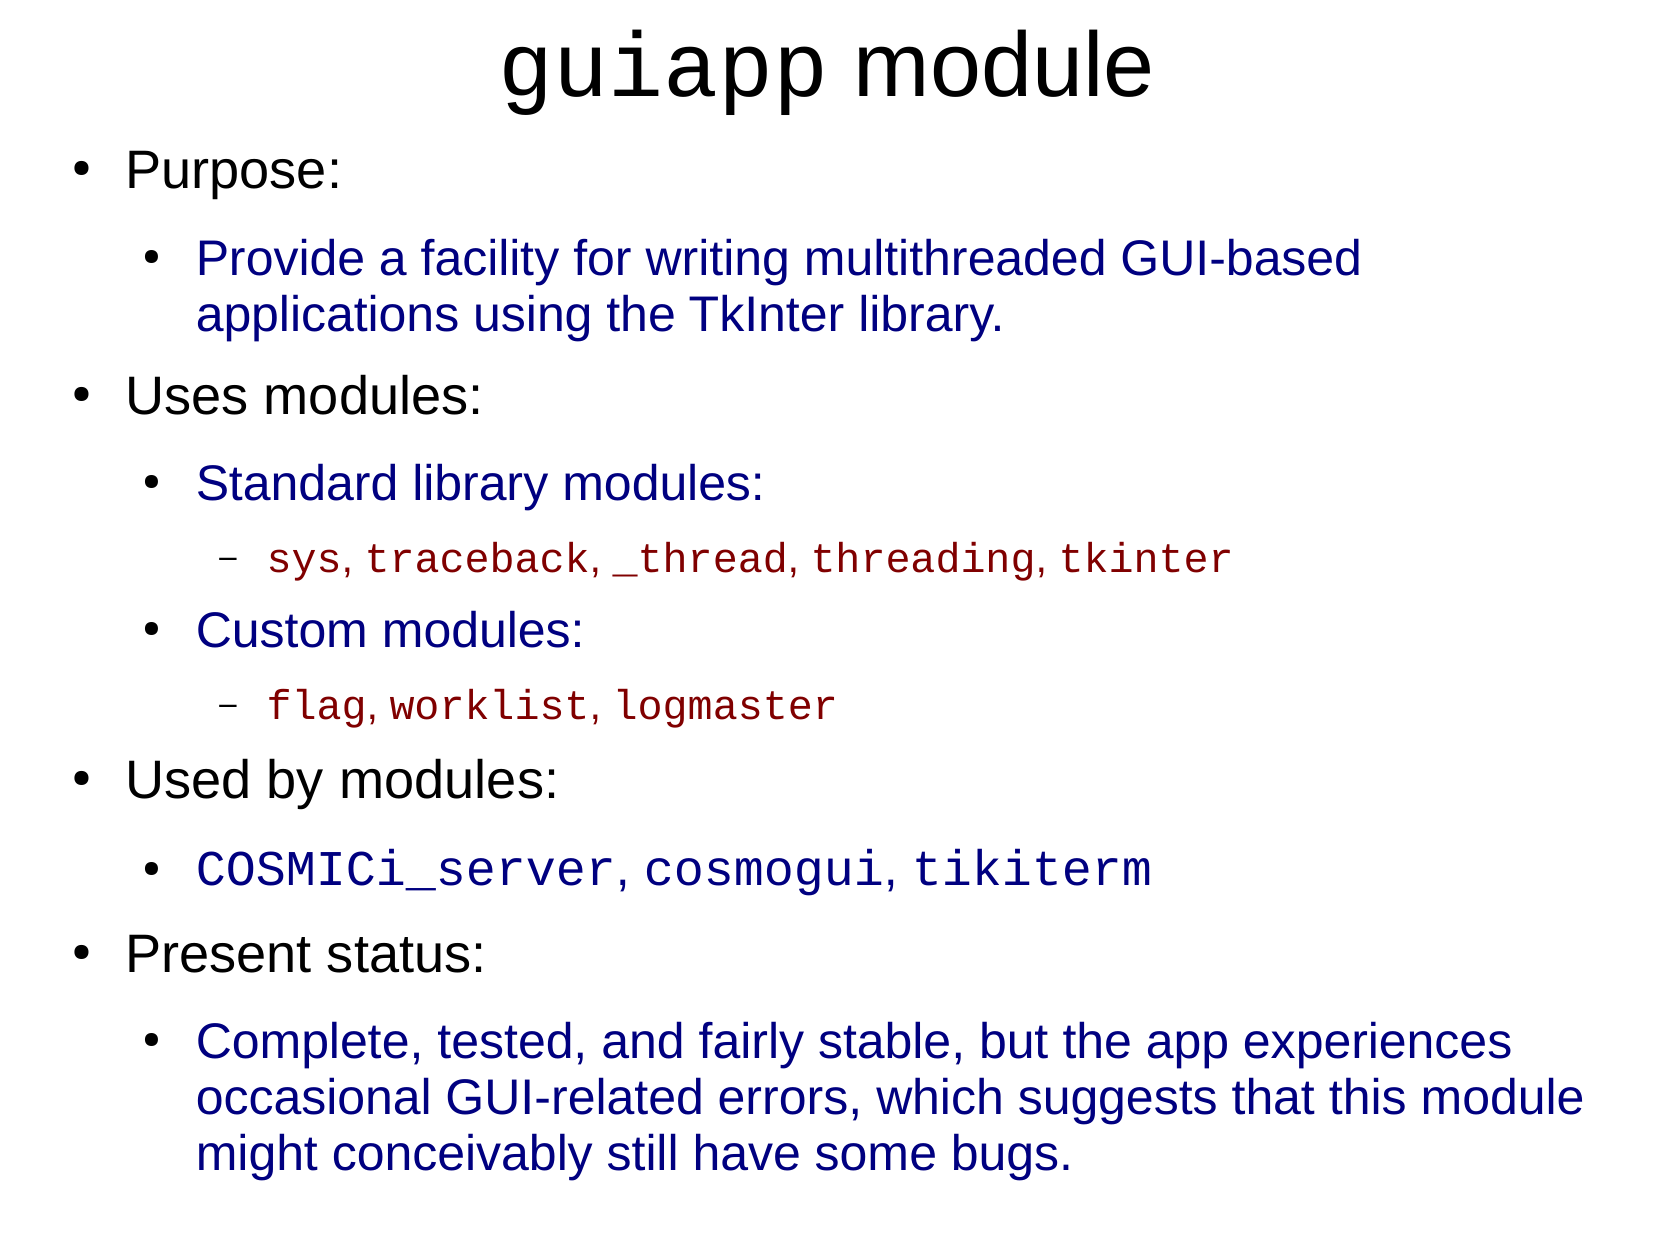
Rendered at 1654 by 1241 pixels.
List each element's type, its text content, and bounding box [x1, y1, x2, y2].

title guiapp module [82, 12, 1571, 124]
list Purpose: Provide a facility for writing multithreaded GUI-based applications using the TkInter library. Uses modules: Standard library modules: sys, traceback, _thread, threading, tkinter Custom modules: flag, worklist, logmaster Used by modules: COSMICi_server, cosmogui, tikiterm Present status: Complete, tested, and fairly stable, but the app experiences occasional GUI-related errors, which suggests that this module might conceivably still have some bugs. [54, 139, 1609, 1177]
